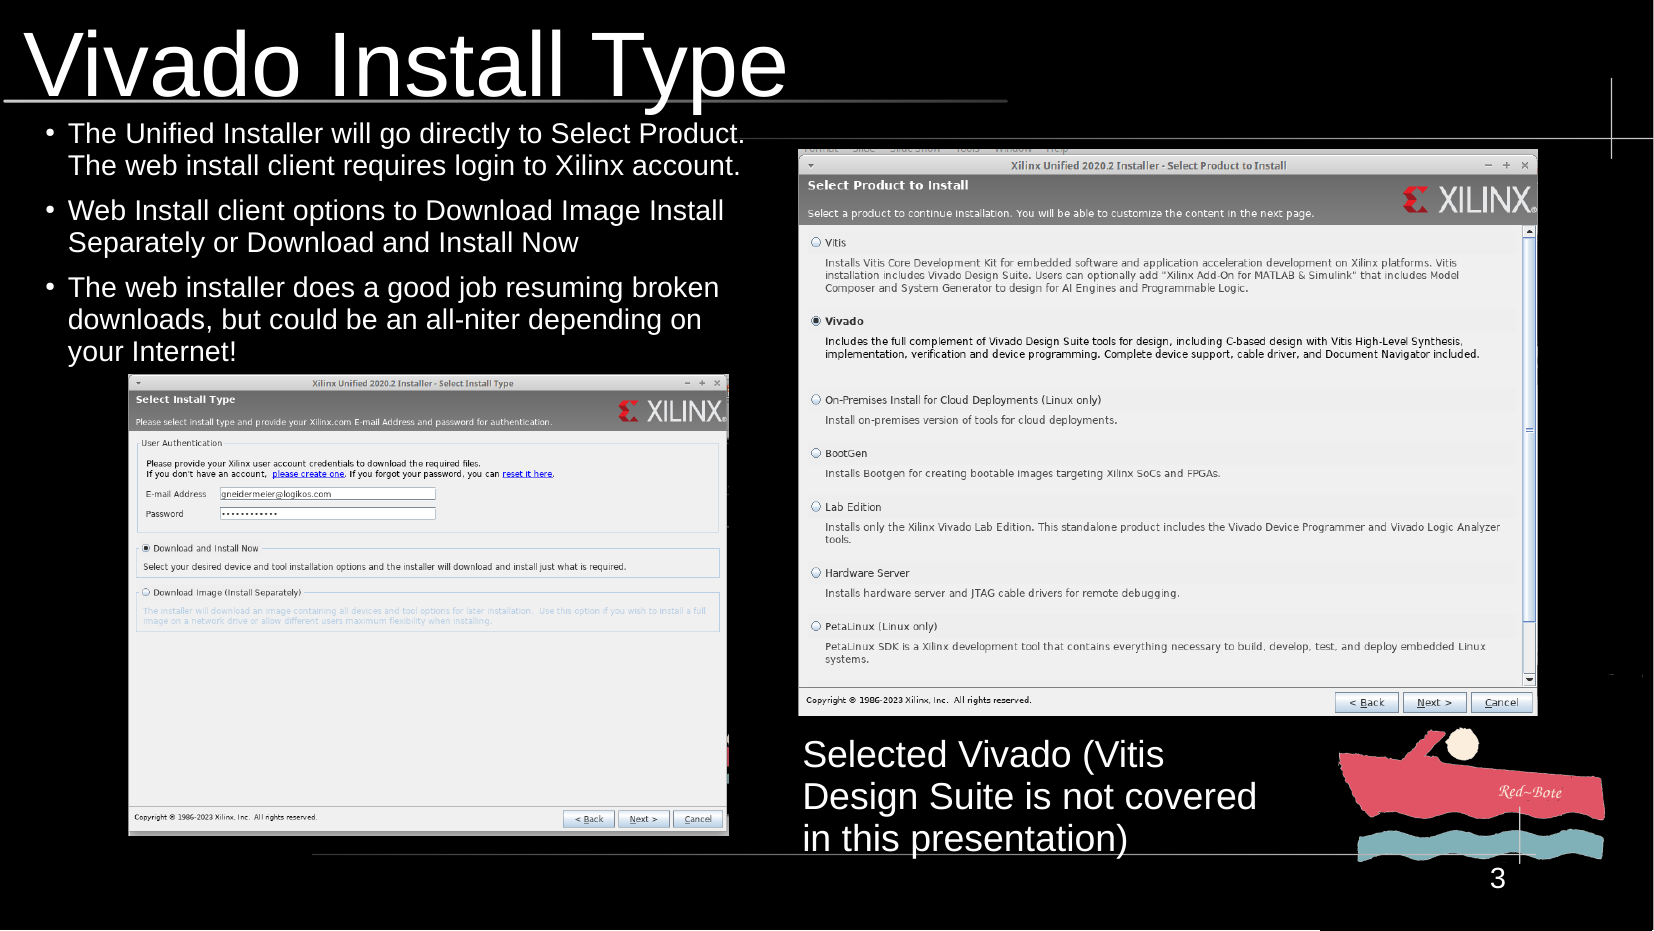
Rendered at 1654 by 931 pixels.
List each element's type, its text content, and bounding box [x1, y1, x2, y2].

list The Unified Installer will go directly to Select Product. The web install client requires login to Xilinx account. Web Install client options to Download Image Install Separately or Download and Install Now The web installer does a good job resuming broken downloads, but could be an all-niter depending on your Internet! [37, 117, 764, 376]
text_box Selected Vivado (Vitis Design Suite is not covered in this presentation) [787, 726, 1276, 867]
picture [128, 376, 729, 836]
picture [798, 149, 1652, 931]
title Vivado Install Type [23, 11, 1589, 119]
